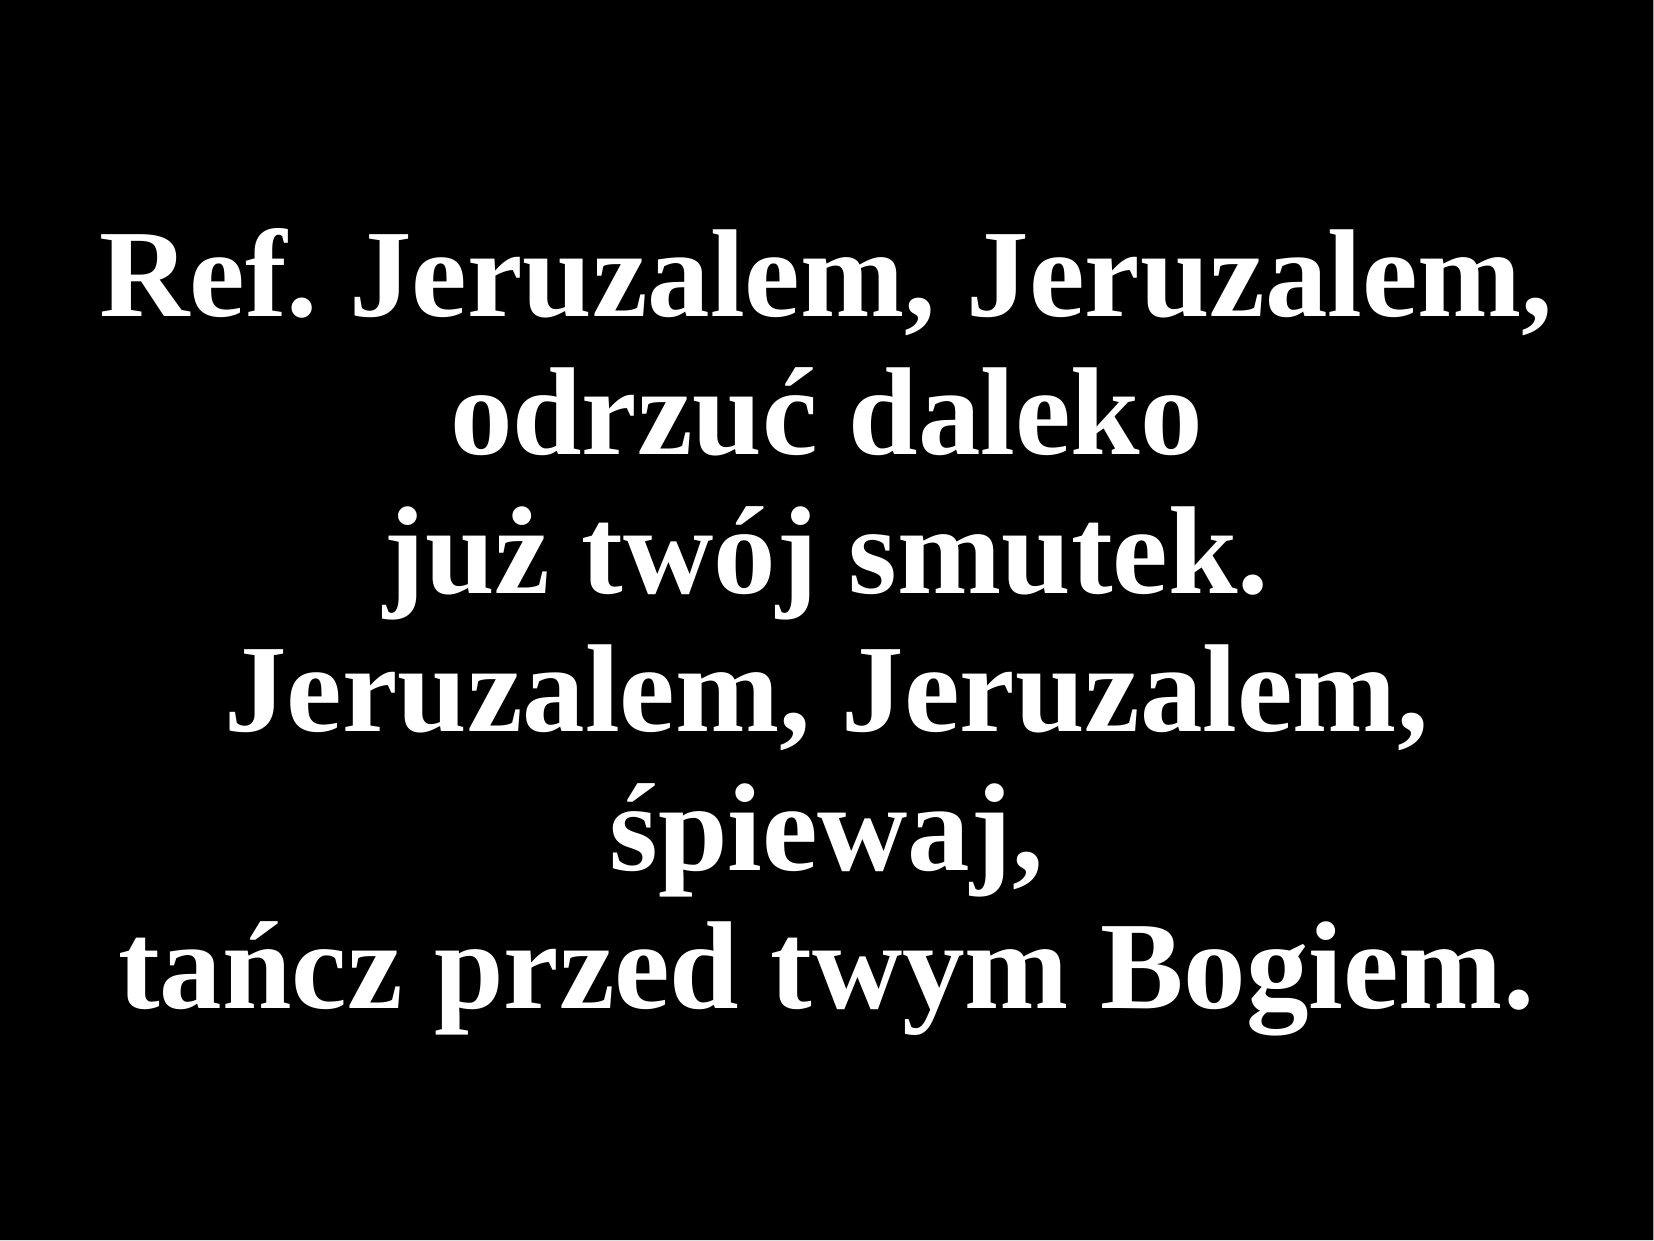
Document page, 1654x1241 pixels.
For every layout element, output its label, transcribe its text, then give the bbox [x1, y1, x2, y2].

title Ref. Jeruzalem, Jeruzalem, odrzuć daleko już twój smutek. Jeruzalem, Jeruzalem, śpiewaj, tańcz przed twym Bogiem. [0, 0, 1654, 1241]
